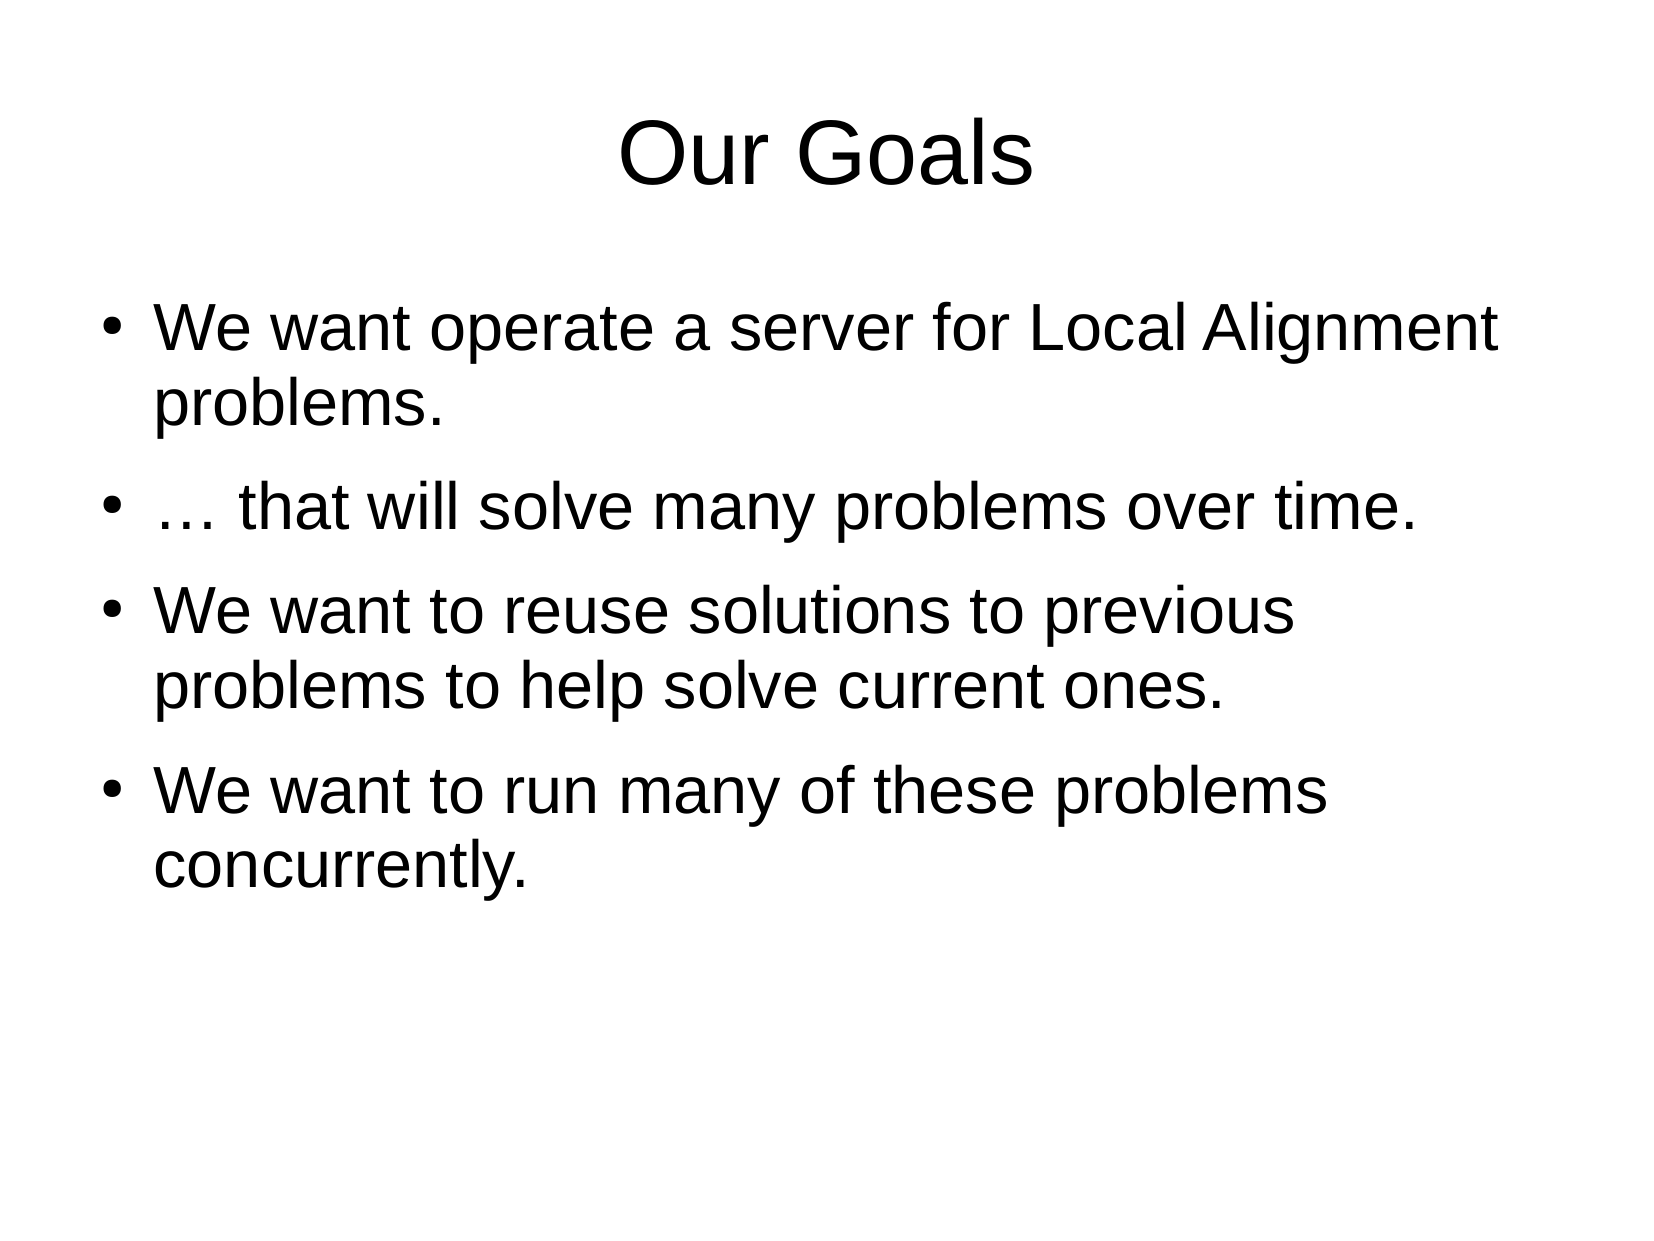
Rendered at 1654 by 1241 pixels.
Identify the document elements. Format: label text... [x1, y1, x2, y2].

list We want operate a server for Local Alignment problems. … that will solve many problems over time. We want to reuse solutions to previous problems to help solve current ones. We want to run many of these problems concurrently. [82, 290, 1571, 1010]
title Our Goals [82, 49, 1571, 257]
